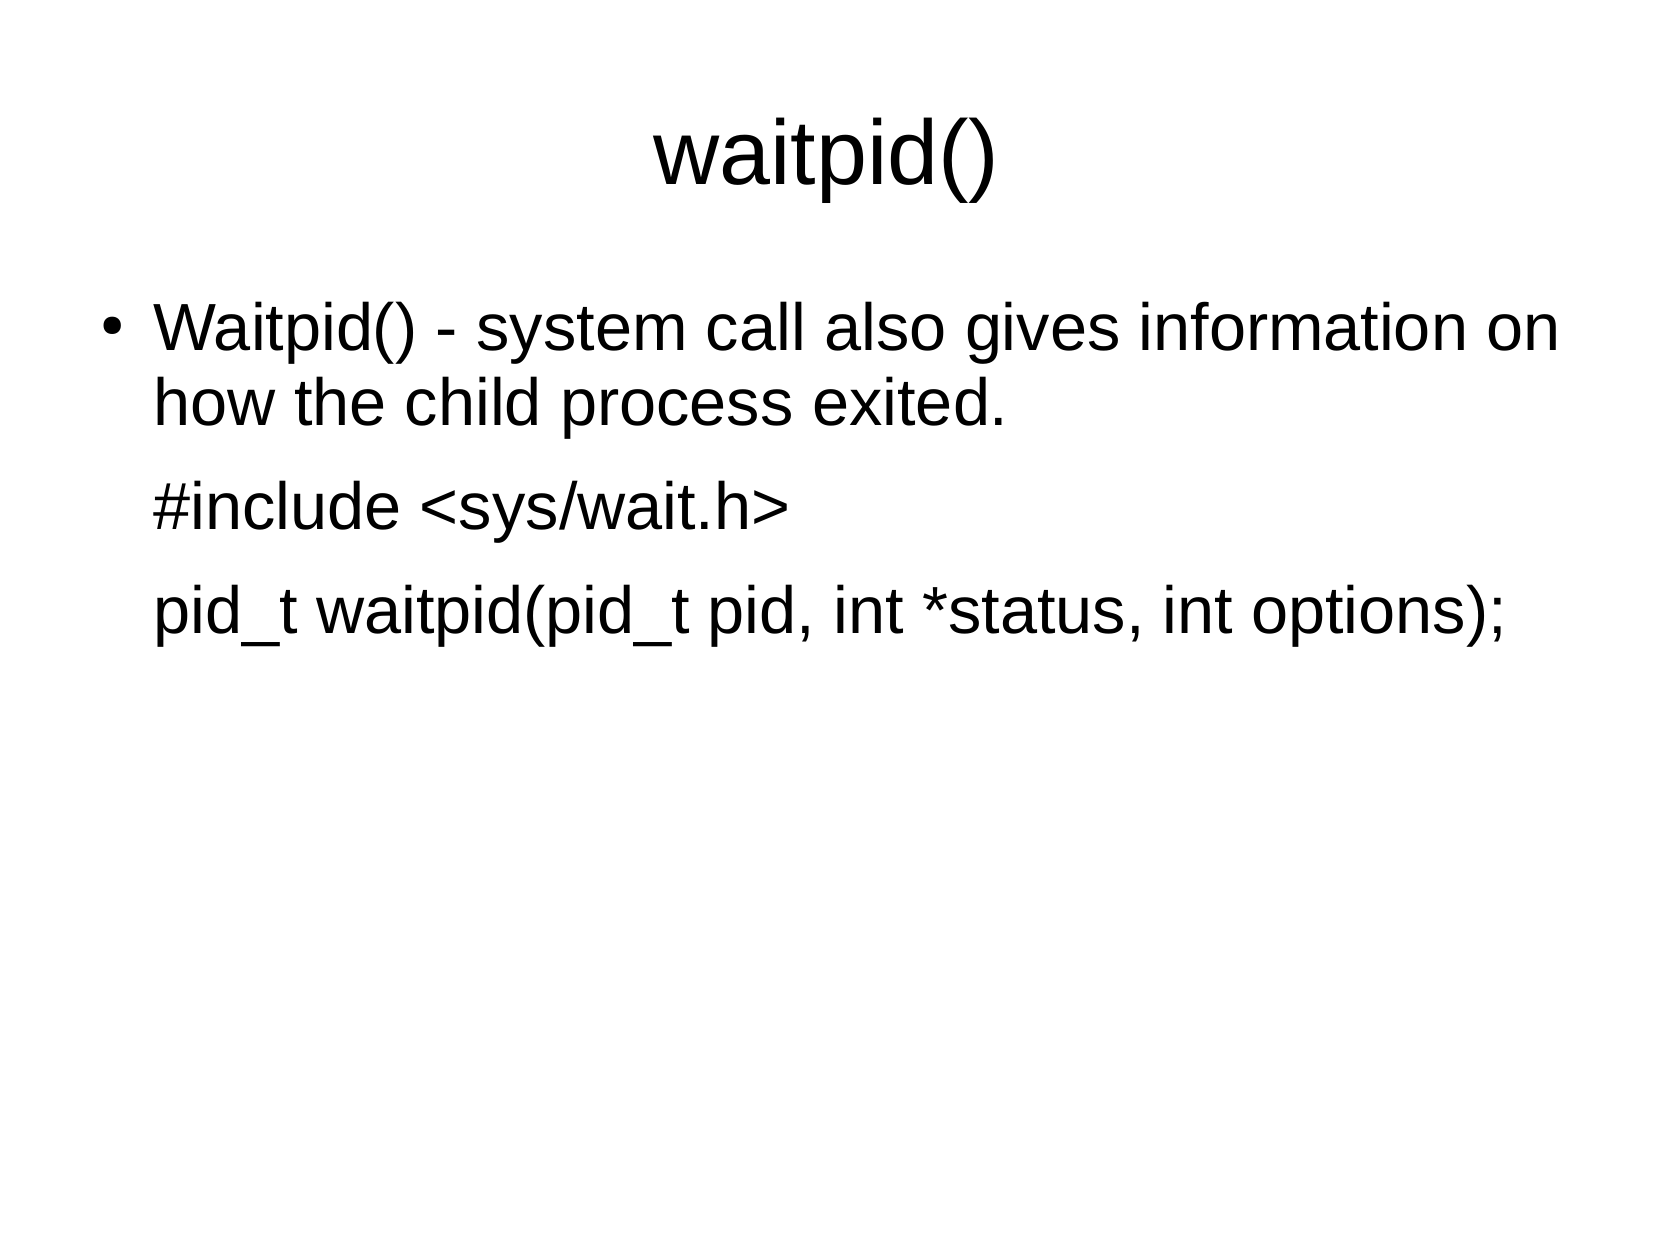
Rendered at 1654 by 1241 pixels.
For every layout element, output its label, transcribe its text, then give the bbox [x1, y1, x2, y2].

title waitpid() [82, 49, 1571, 257]
list Waitpid() - system call also gives information on how the child process exited. #include <sys/wait.h> pid_t waitpid(pid_t pid, int *status, int options); [82, 290, 1571, 1010]
